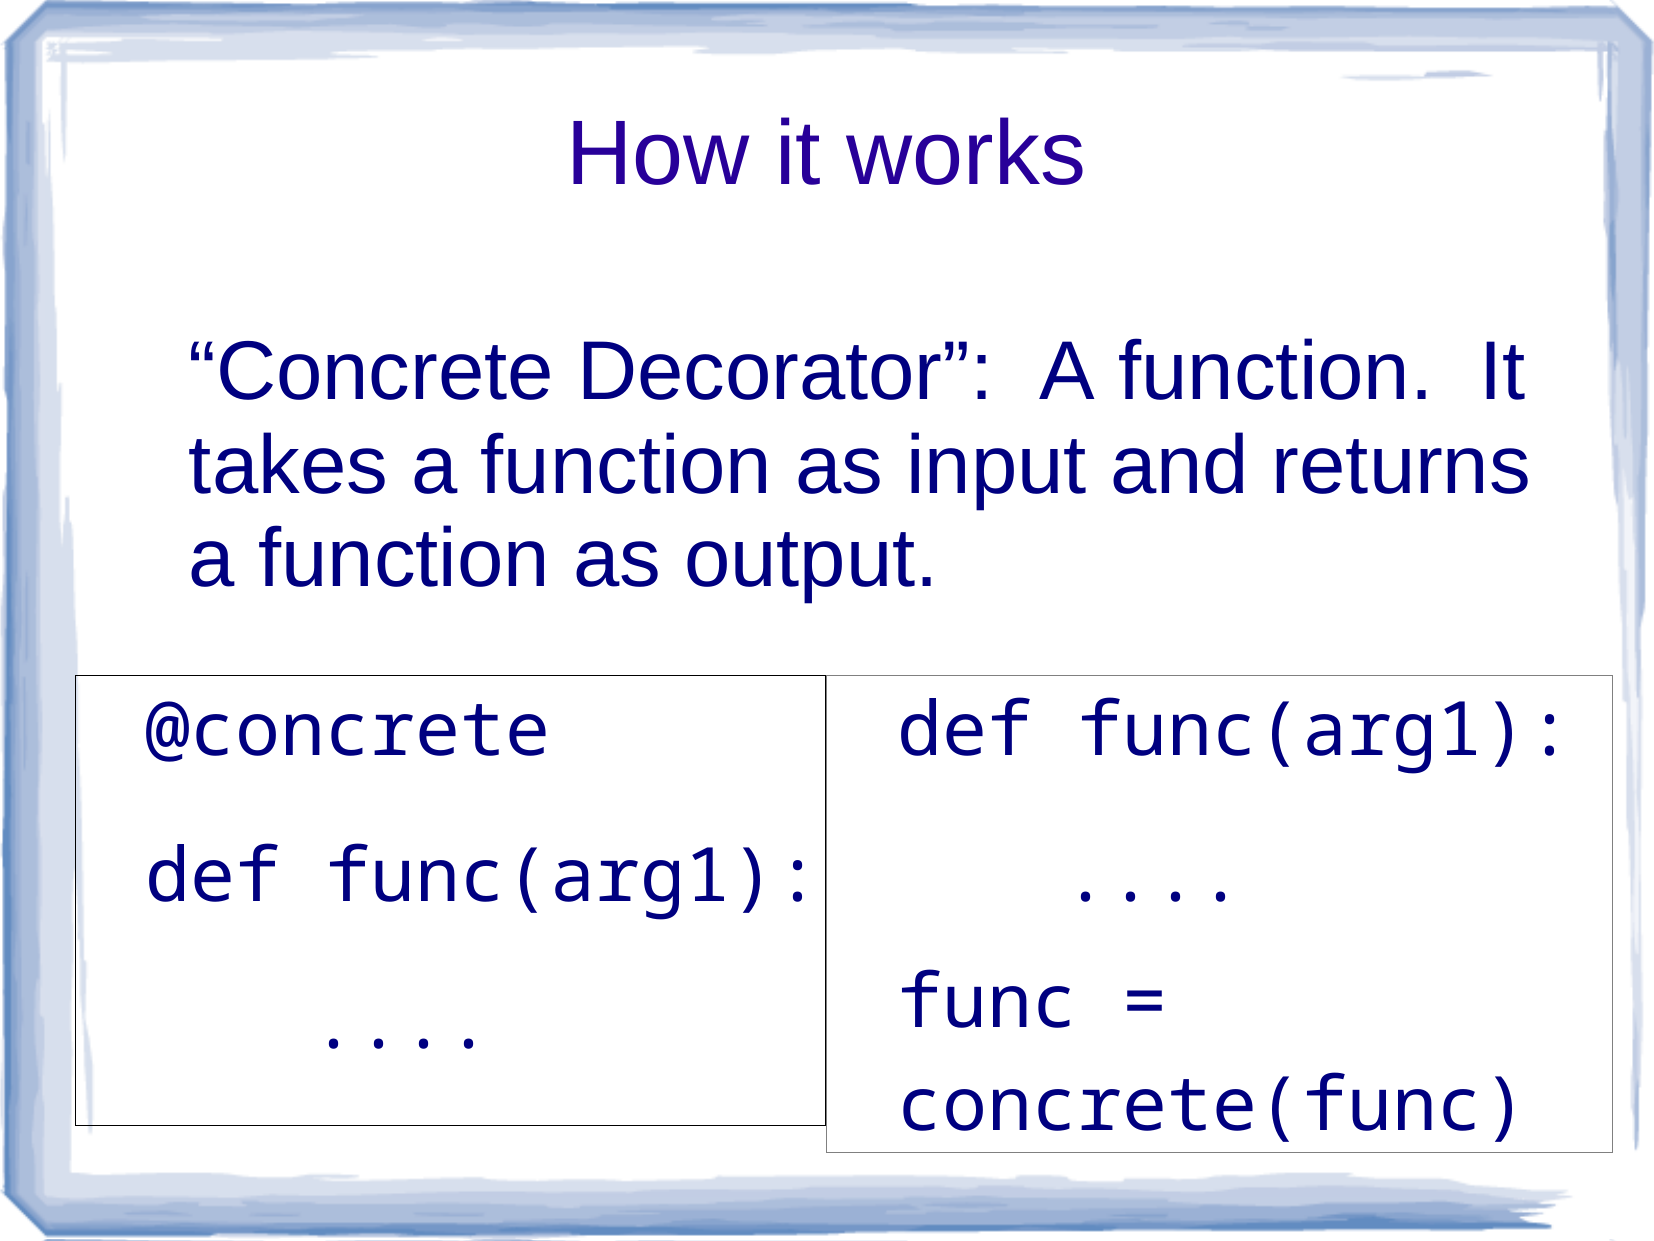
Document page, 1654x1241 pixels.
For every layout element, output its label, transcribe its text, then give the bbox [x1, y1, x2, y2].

list “Concrete Decorator”: A function. It takes a function as input and returns a function as output. [118, 324, 1571, 635]
list def func(arg1): .... func = concrete(func) [826, 675, 1613, 1126]
list @concrete def func(arg1): .... [75, 675, 826, 1126]
picture [0, 0, 1654, 1241]
title How it works [82, 56, 1571, 250]
